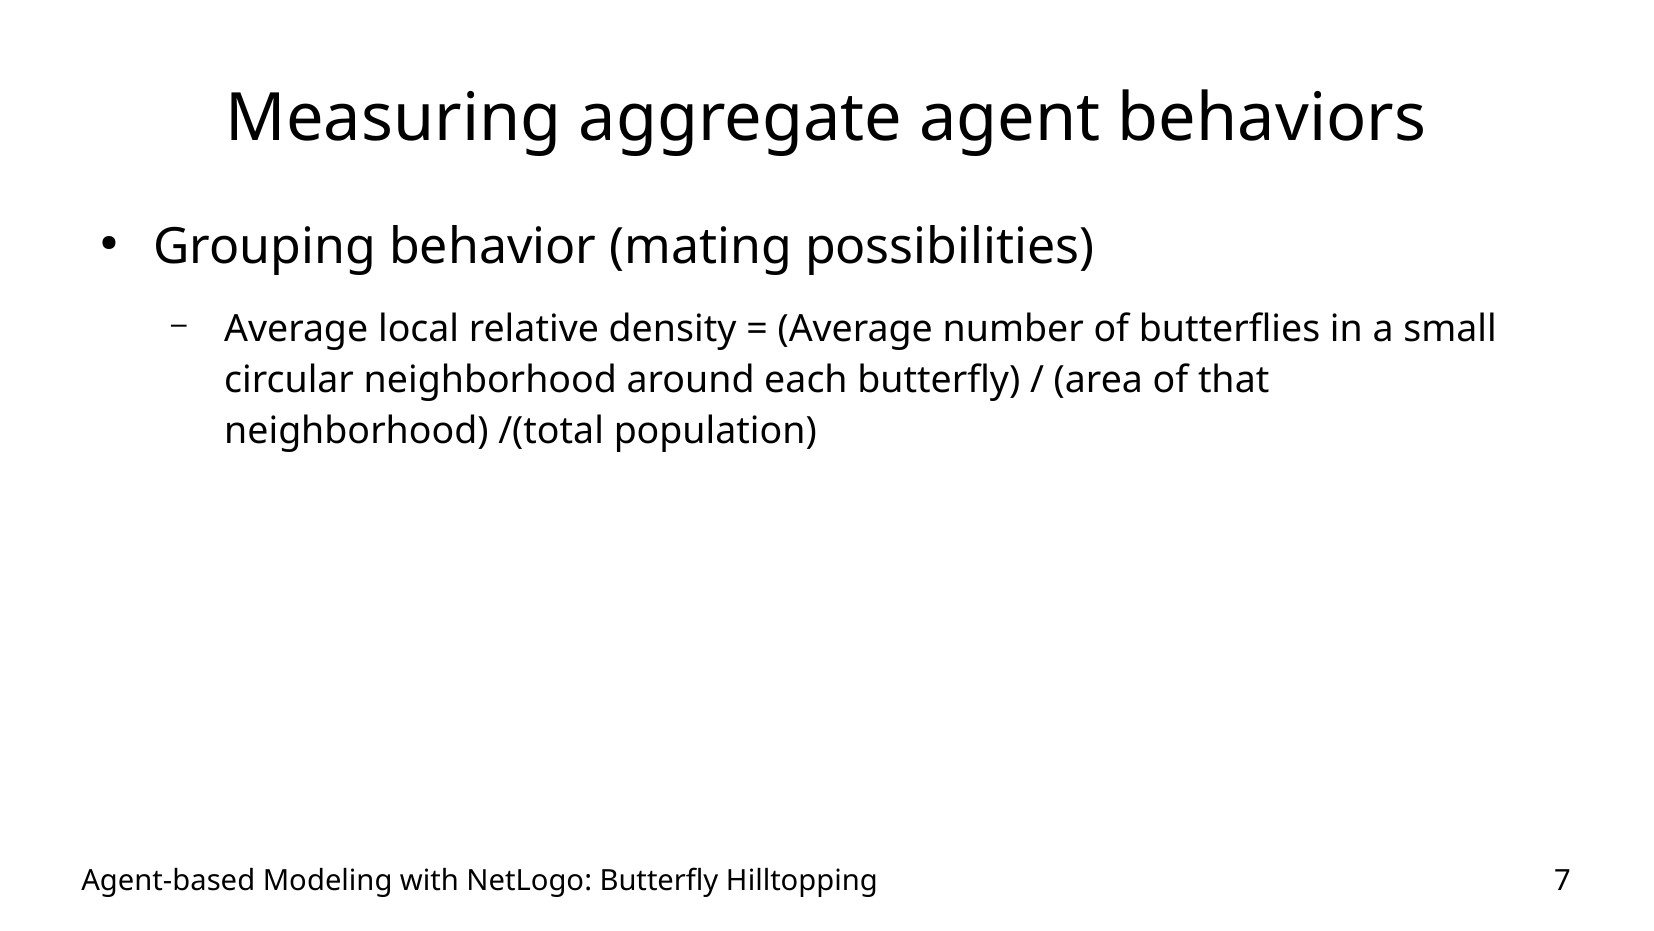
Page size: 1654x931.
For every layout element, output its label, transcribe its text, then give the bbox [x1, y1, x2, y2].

title Measuring aggregate agent behaviors [82, 12, 1571, 210]
list Grouping behavior (mating possibilities) Average local relative density = (Average number of butterflies in a small circular neighborhood around each butterfly) / (area of that neighborhood) /(total population) [82, 210, 1571, 852]
